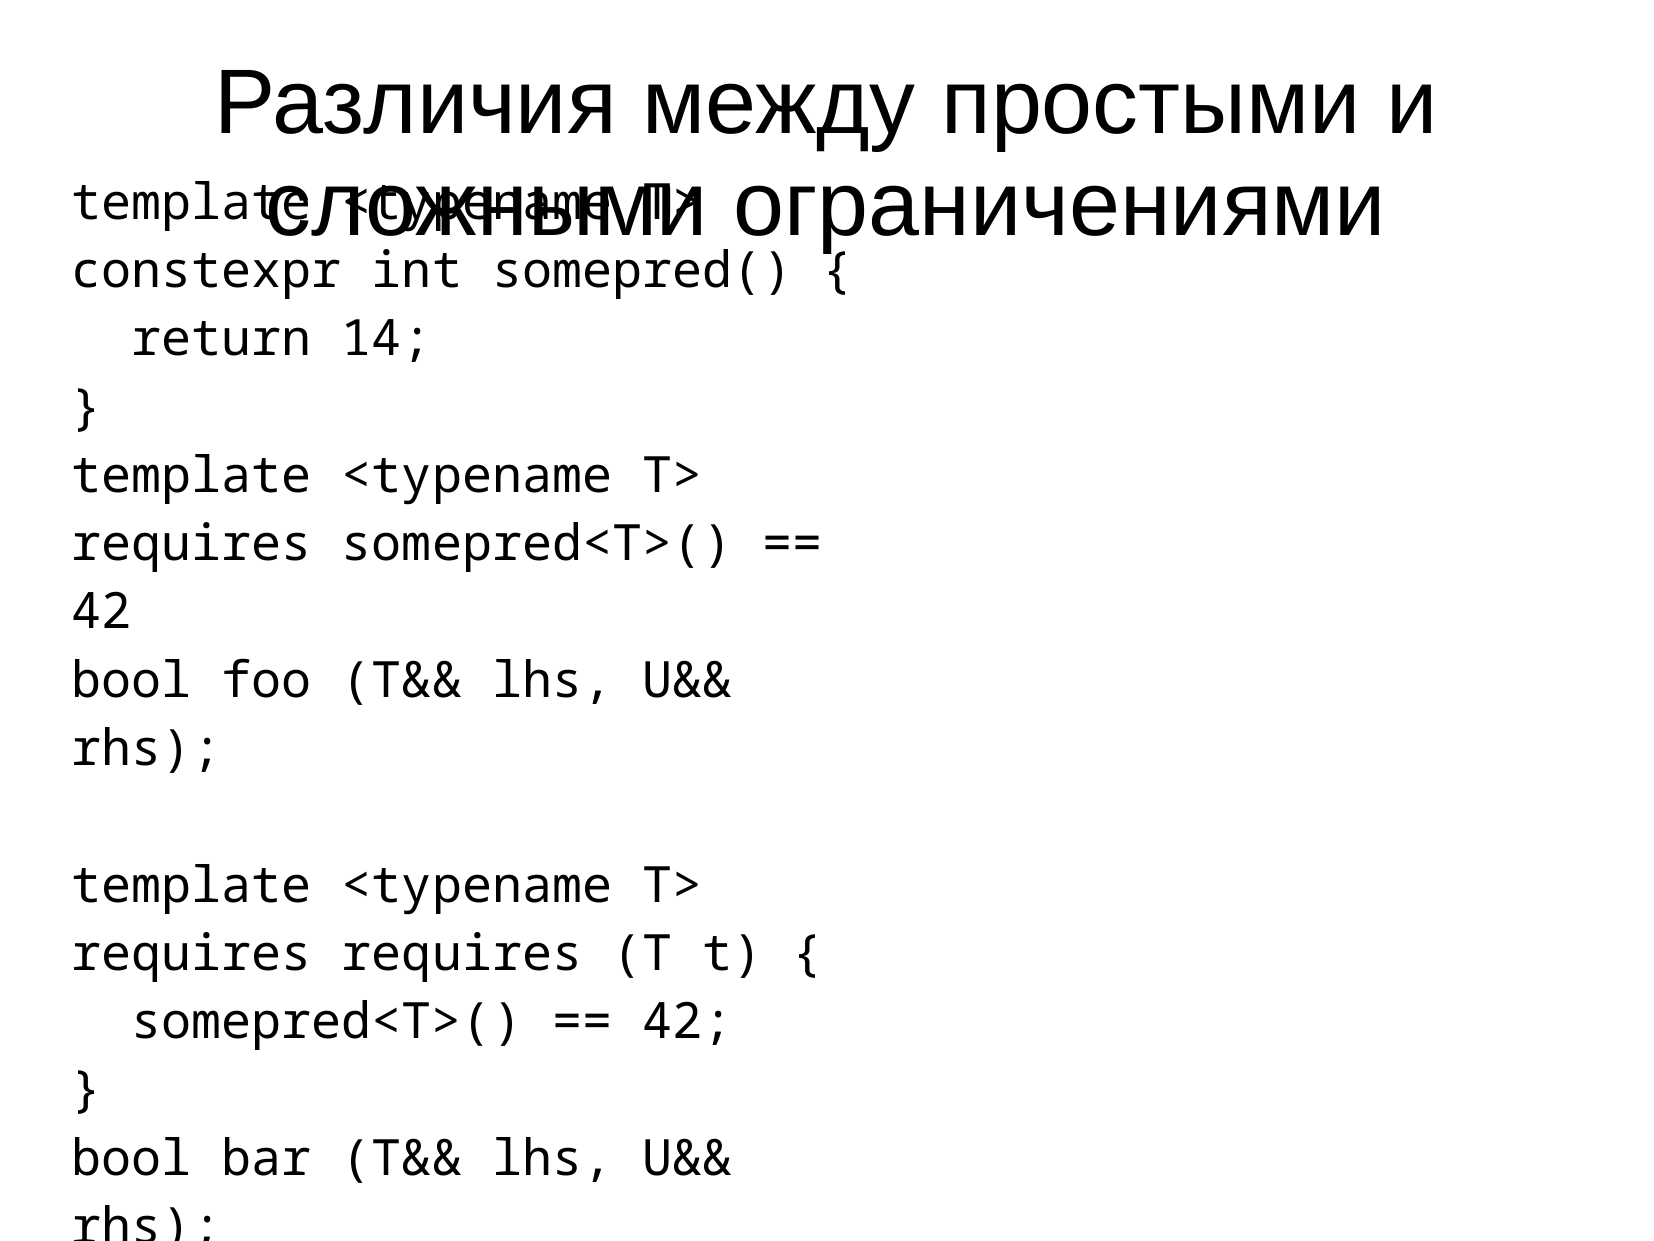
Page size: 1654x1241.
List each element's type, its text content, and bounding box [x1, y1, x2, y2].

subtitle template <typename T> constexpr int somepred() { return 14; } template <typename T> requires somepred<T>() == 42 bool foo (T&& lhs, U&& rhs); template <typename T> requires requires (T t) { somepred<T>() == 42; } bool bar (T&& lhs, U&& rhs); [71, 253, 856, 1171]
title Различия между простыми и сложными ограничениями [82, 49, 1571, 257]
